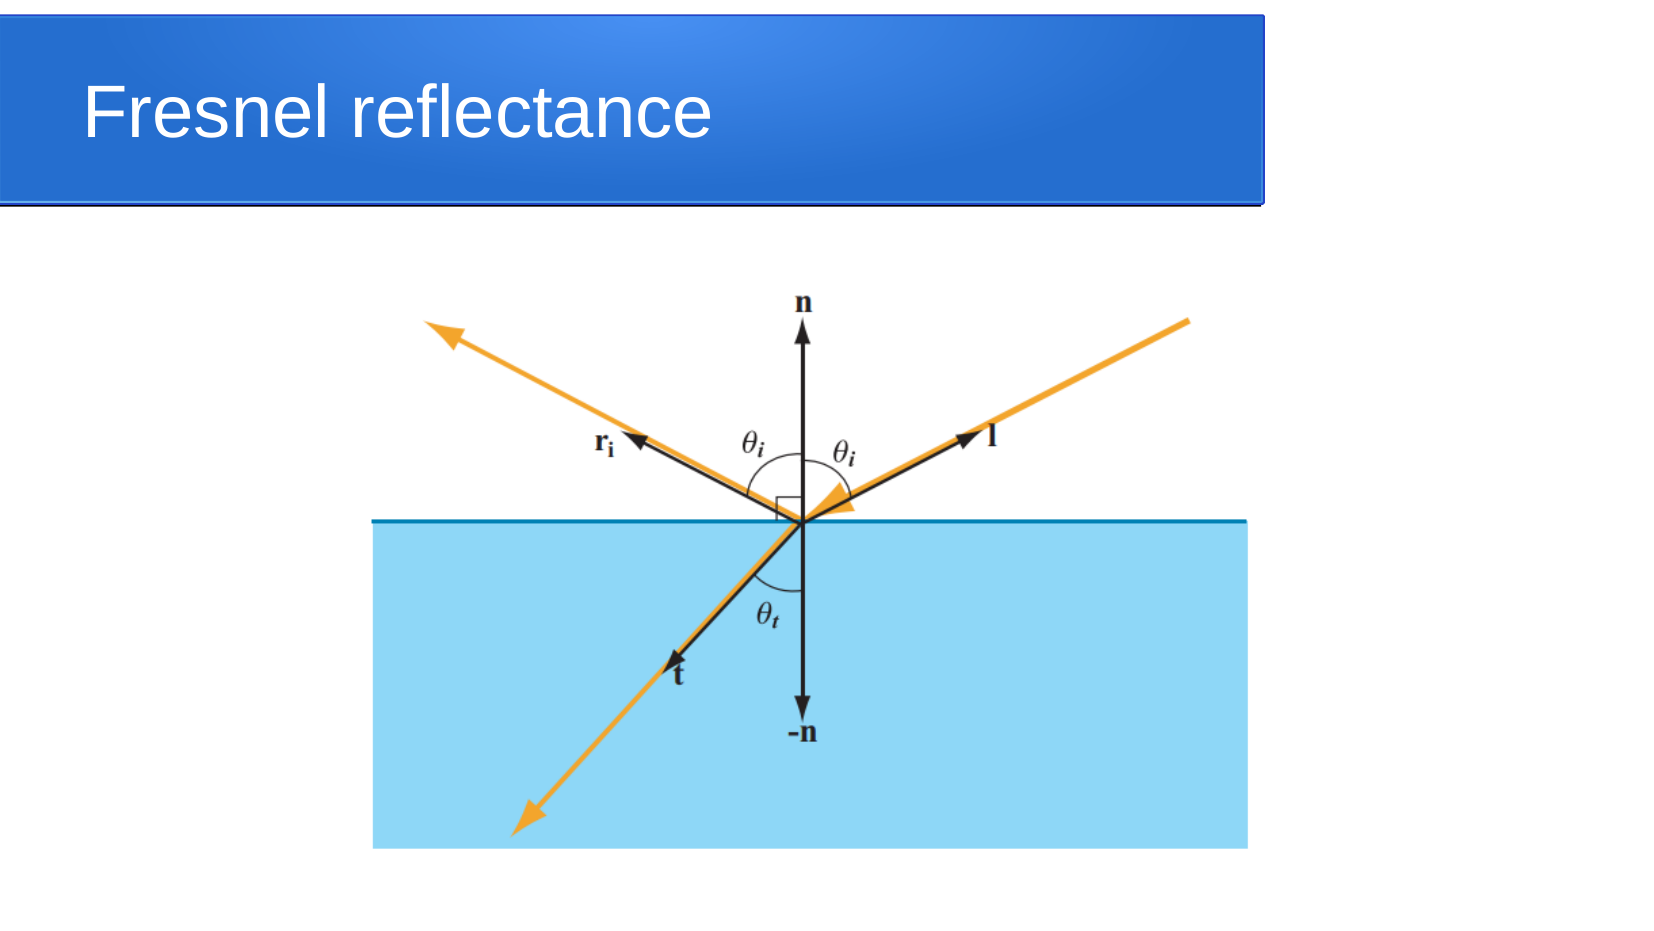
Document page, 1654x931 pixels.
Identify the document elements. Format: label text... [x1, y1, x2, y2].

subtitle [82, 224, 1571, 764]
picture [262, 239, 1351, 876]
title Fresnel reflectance [82, 35, 1235, 189]
